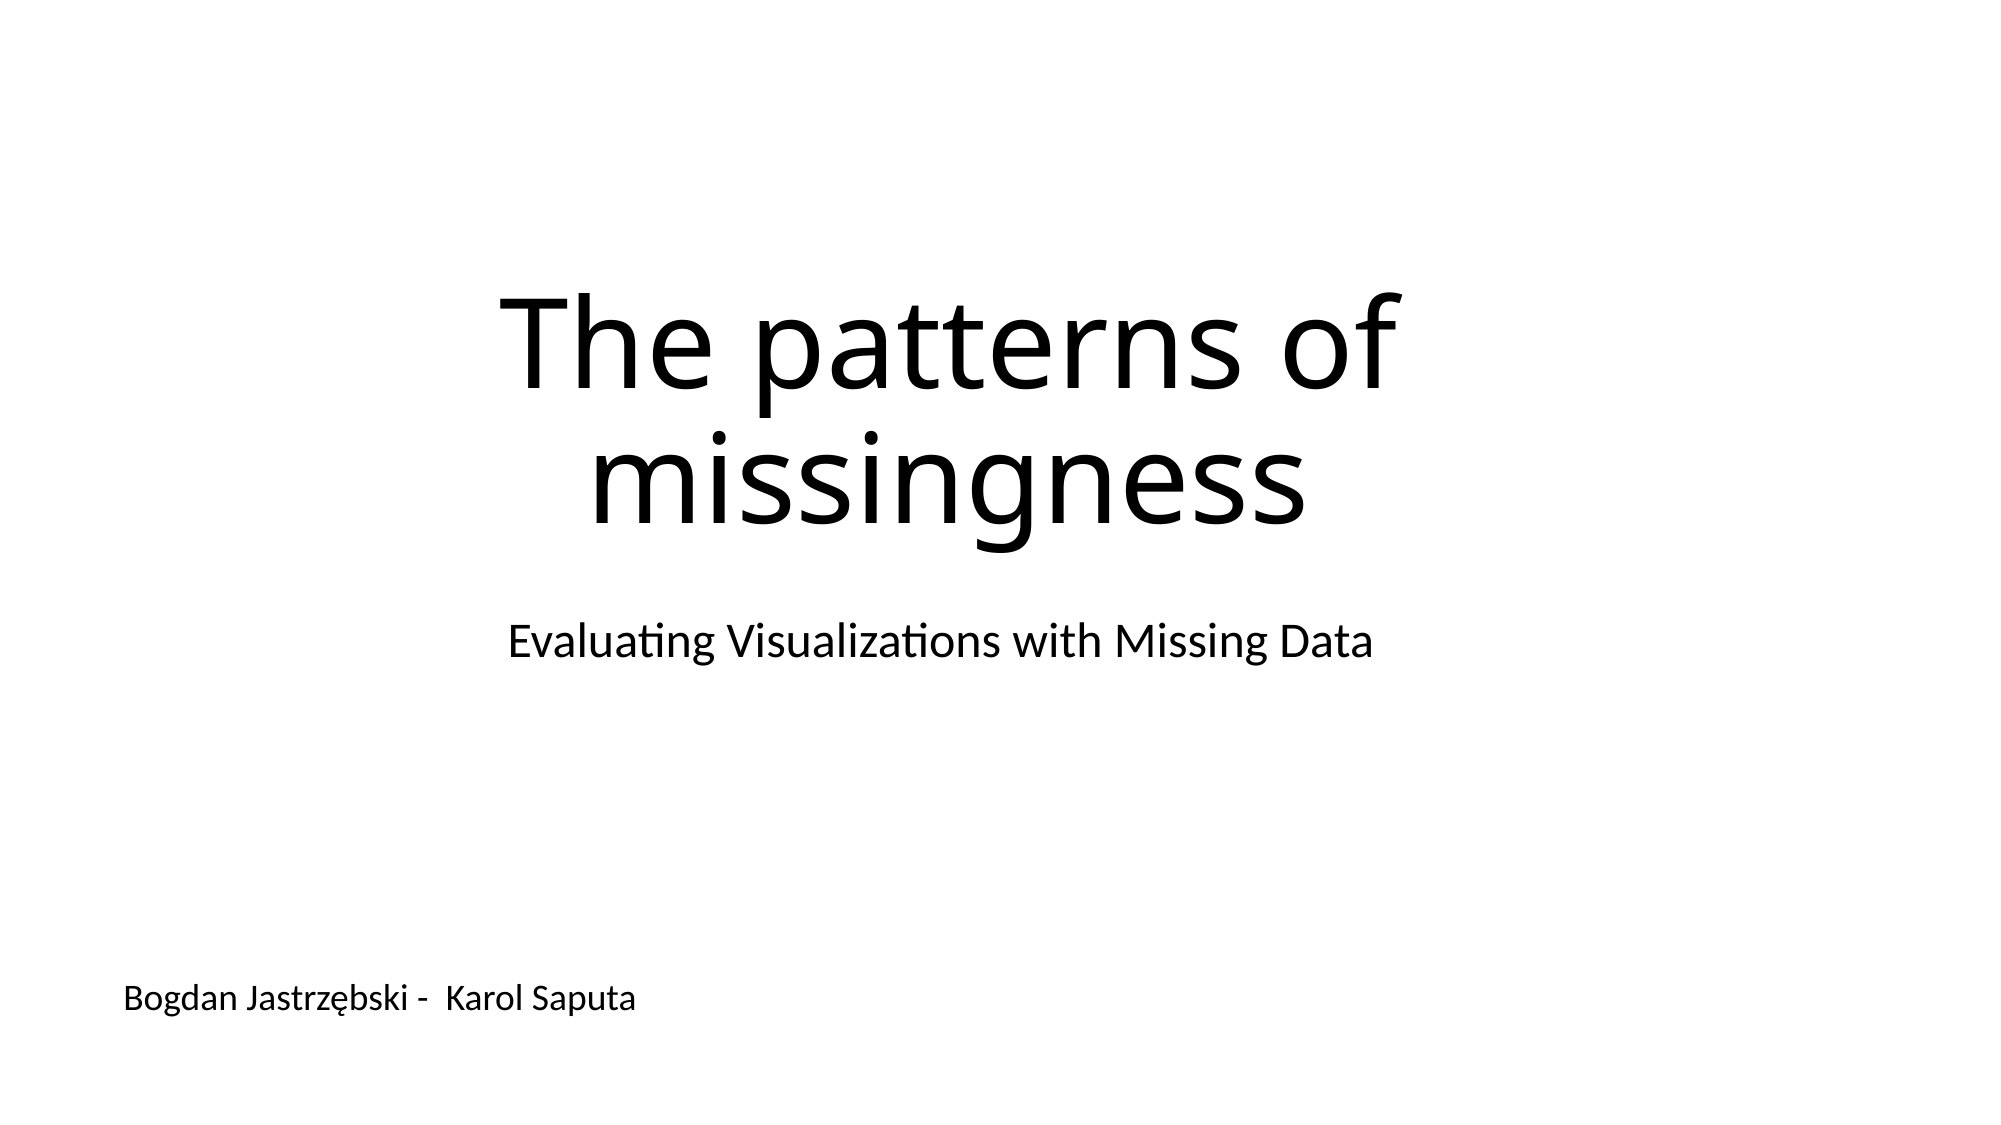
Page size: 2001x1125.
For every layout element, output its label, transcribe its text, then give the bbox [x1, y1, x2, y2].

subtitle Evaluating Visualizations with Missing Data [492, 607, 2000, 884]
text_box Bogdan Jastrzębski - Karol Saputa [108, 904, 946, 1067]
title The patterns of missingness [137, 58, 1760, 559]
